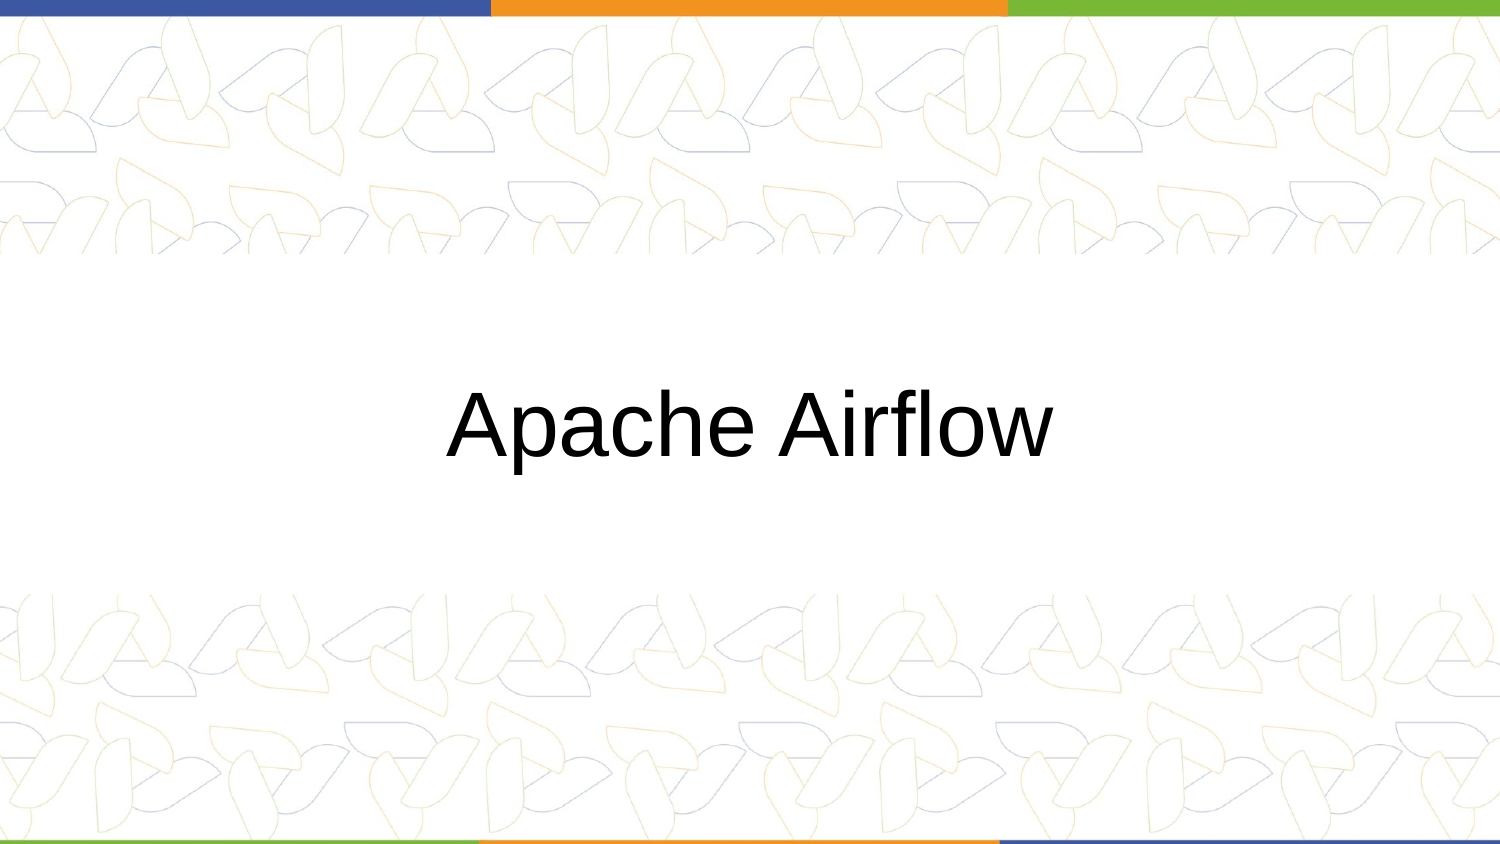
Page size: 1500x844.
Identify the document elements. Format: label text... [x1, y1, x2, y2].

title Apache Airflow [0, 357, 1500, 515]
picture [0, 806, 1500, 844]
